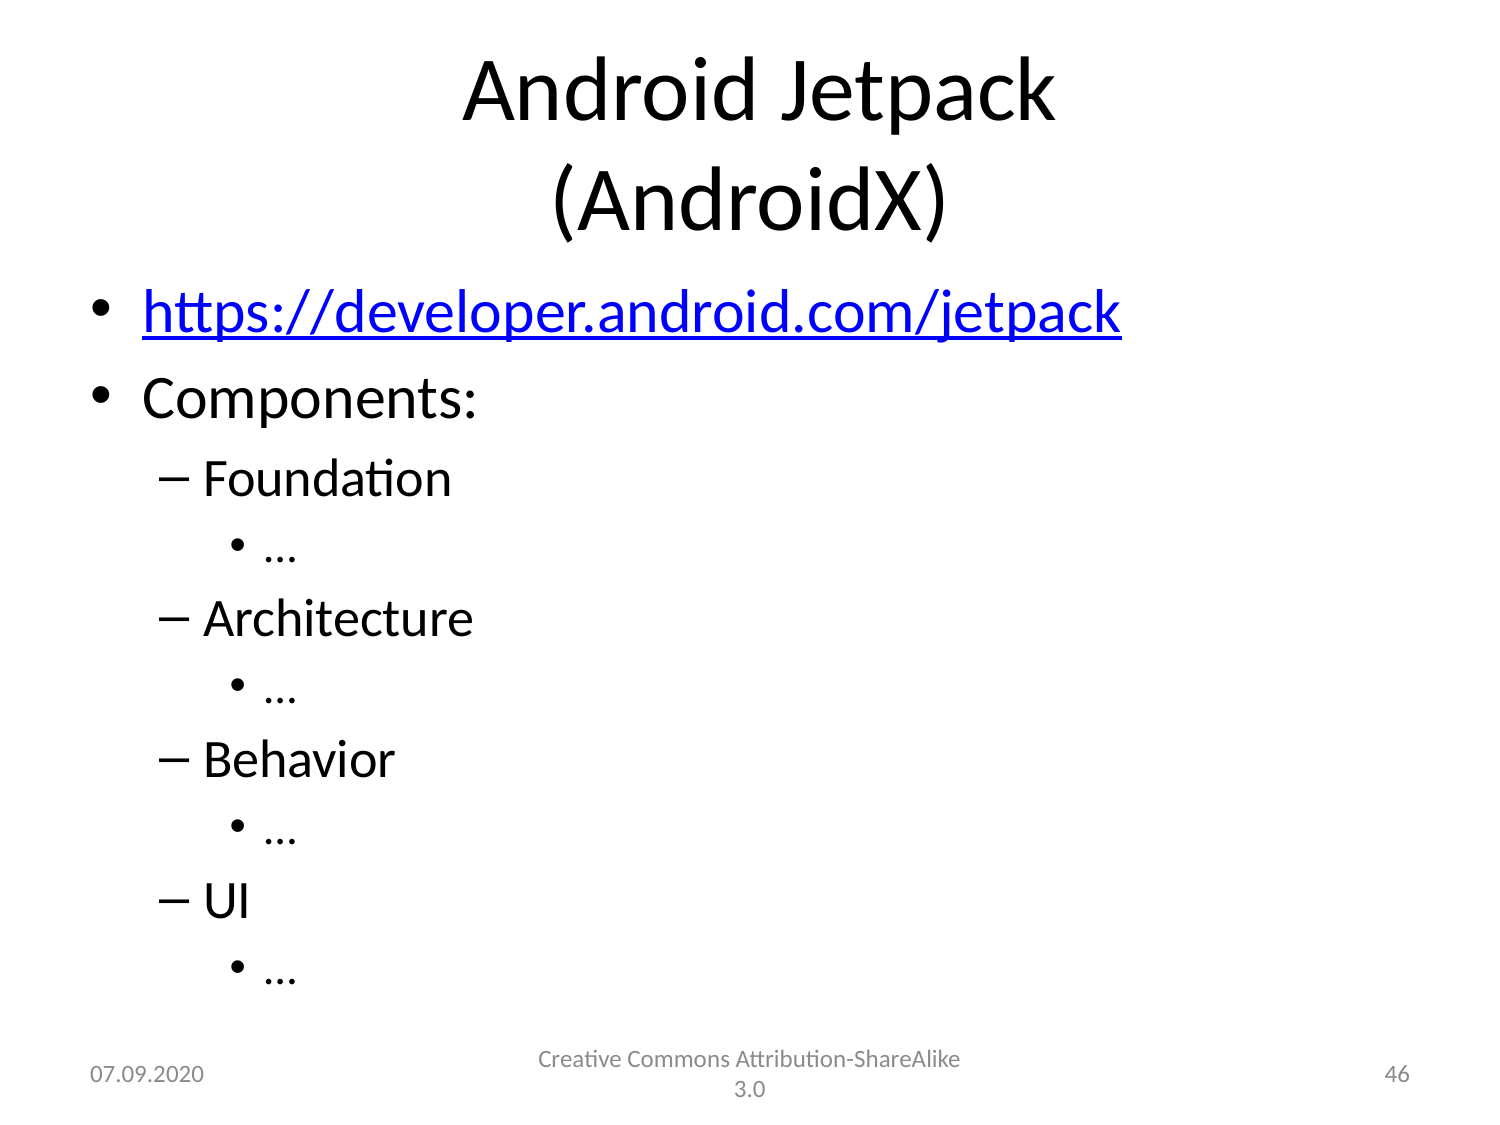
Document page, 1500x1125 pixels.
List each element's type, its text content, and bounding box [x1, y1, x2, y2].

footer Creative Commons Attribution-ShareAlike 3.0 [512, 1042, 988, 1103]
list https://developer.android.com/jetpack Components: Foundation … Architecture … Behavior … UI … [75, 262, 1425, 1005]
slide_number <number> [1074, 1042, 1425, 1103]
title Android Jetpack (AndroidX) [75, 45, 1425, 233]
